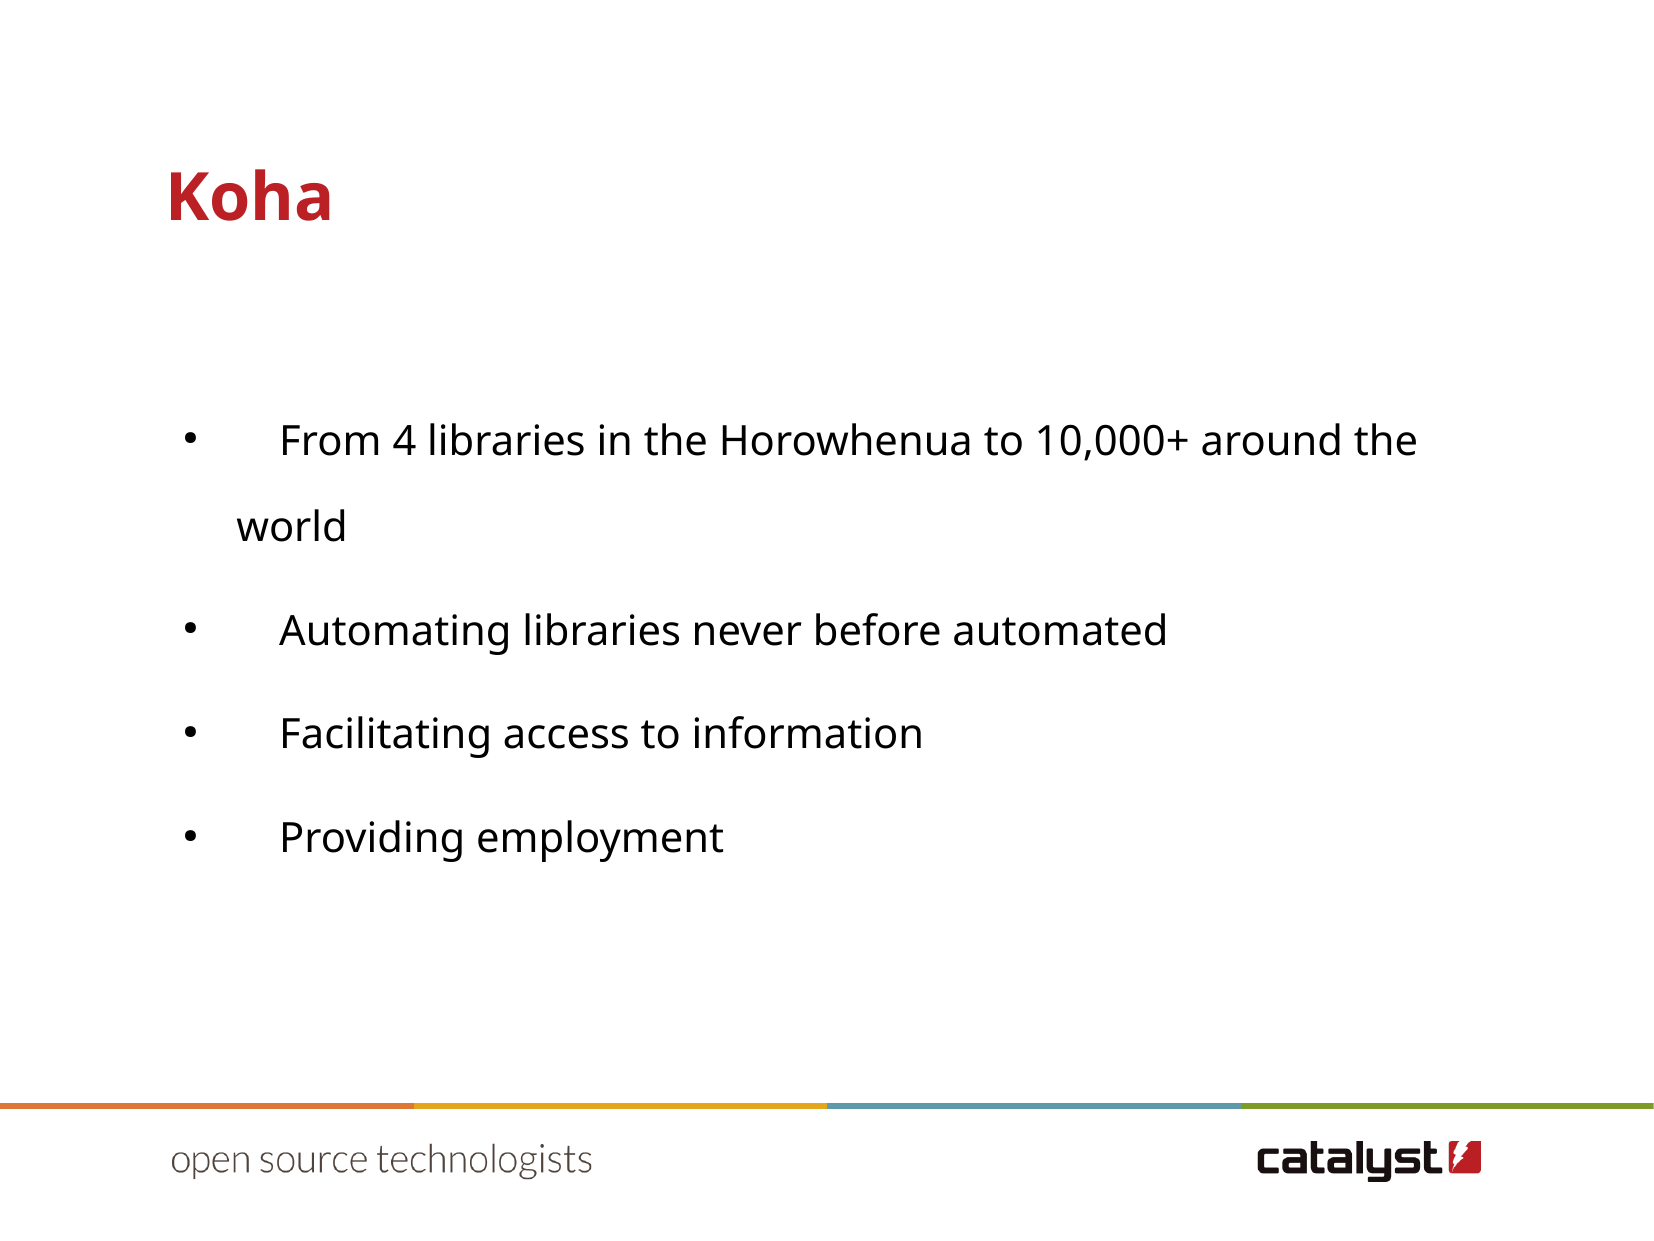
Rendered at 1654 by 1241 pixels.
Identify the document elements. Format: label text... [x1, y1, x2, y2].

picture [0, 1103, 1654, 1182]
list From 4 libraries in the Horowhenua to 10,000+ around the world Automating libraries never before automated Facilitating access to information Providing employment [165, 307, 1489, 1027]
title Koha [165, 90, 1489, 298]
